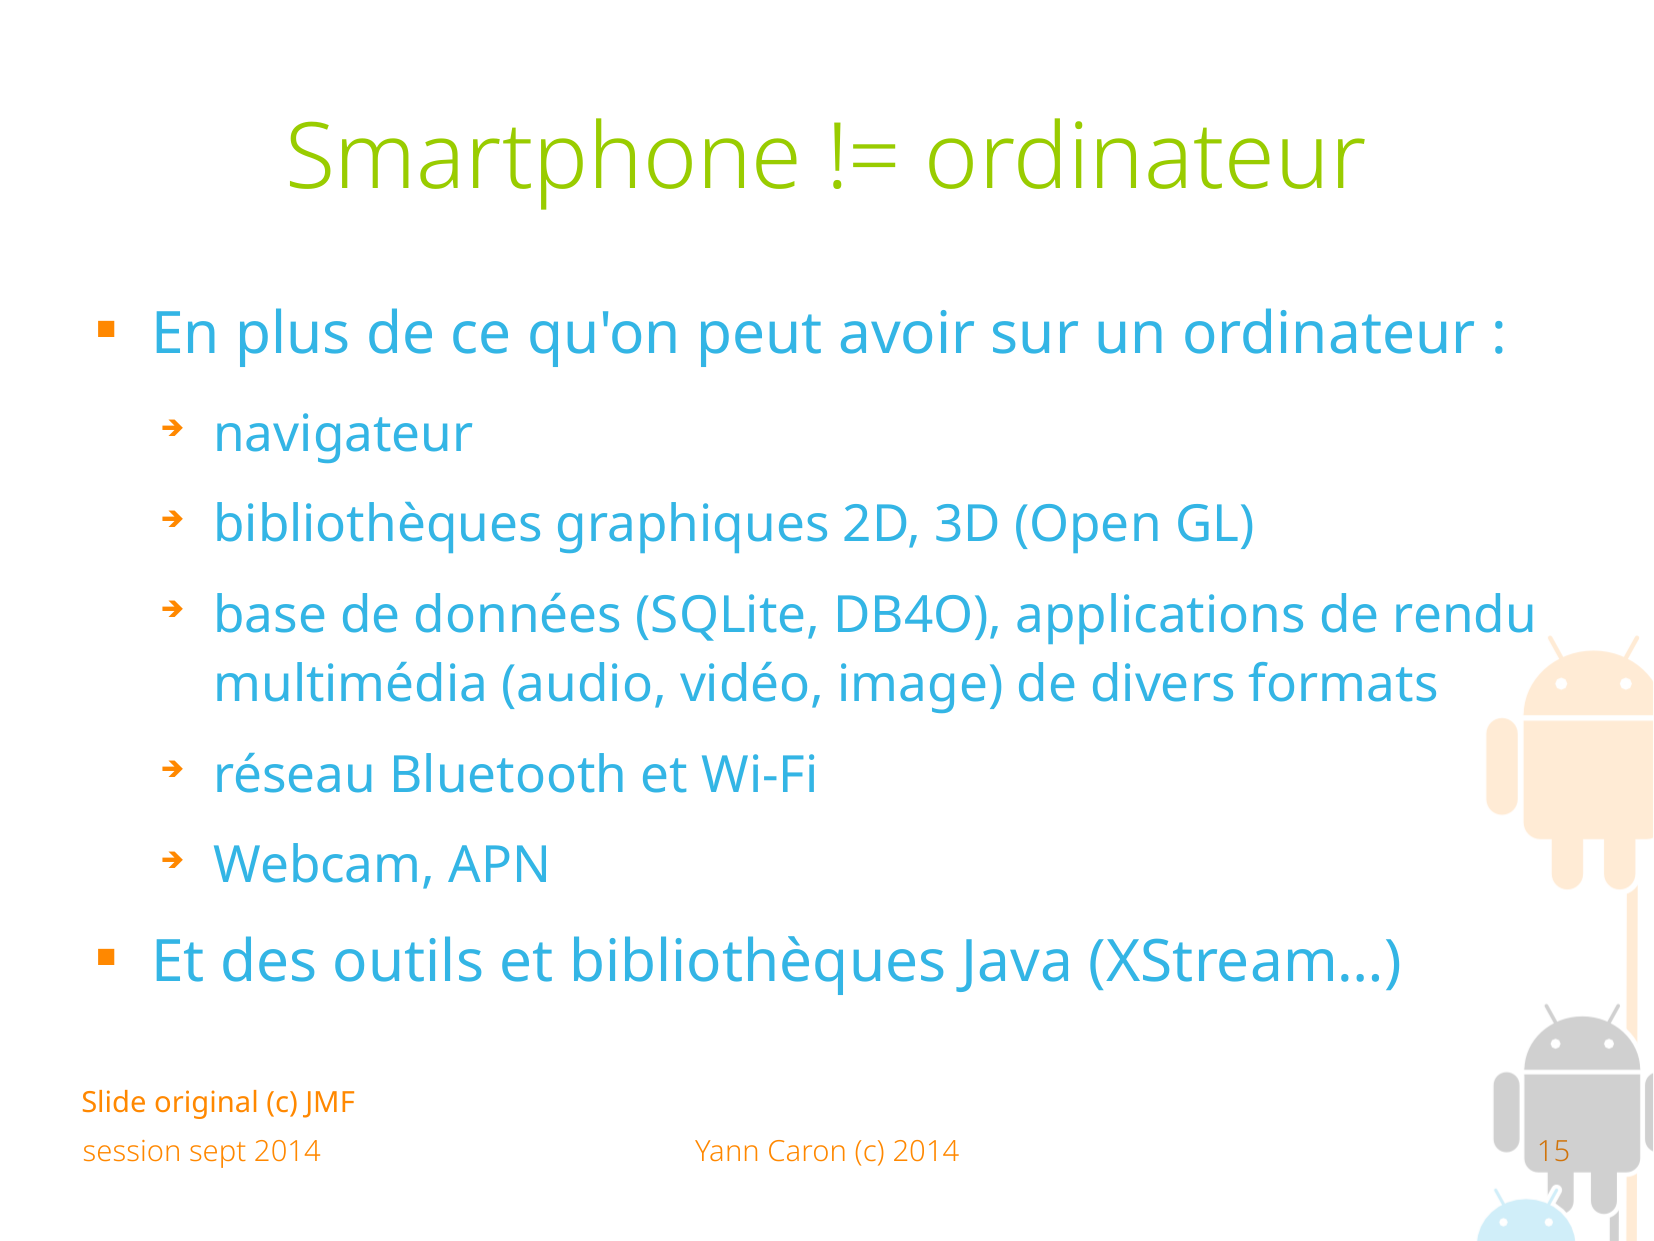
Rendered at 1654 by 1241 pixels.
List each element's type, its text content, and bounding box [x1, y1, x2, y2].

picture [240, 423, 1654, 1241]
title Smartphone != ordinateur [82, 49, 1571, 257]
text_box Slide original (c) JMF [66, 1073, 379, 1123]
list En plus de ce qu'on peut avoir sur un ordinateur : navigateur bibliothèques graphiques 2D, 3D (Open GL) base de données (SQLite, DB4O), applications de rendu multimédia (audio, vidéo, image) de divers formats réseau Bluetooth et Wi-Fi Webcam, APN Et des outils et bibliothèques Java (XStream…) [82, 290, 1571, 1010]
